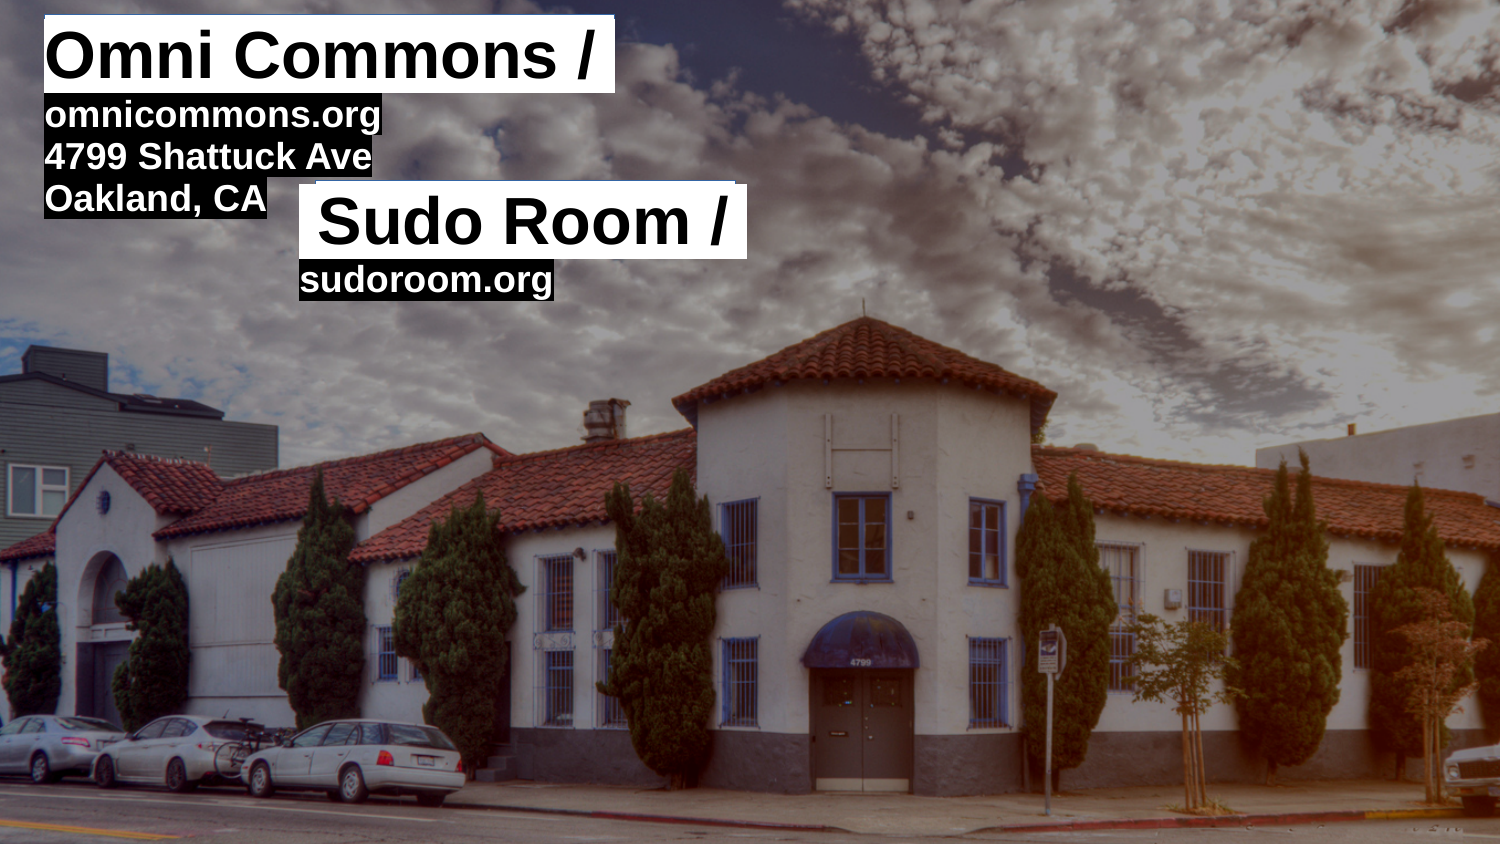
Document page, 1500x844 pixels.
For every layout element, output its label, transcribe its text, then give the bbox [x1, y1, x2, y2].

text_box Sudo Room / sudoroom.org [284, 176, 810, 384]
picture [0, 0, 1500, 844]
text_box Omni Commons / omnicommons.org 4799 Shattuck Ave Oakland, CA [29, 11, 630, 302]
list [51, 189, 1449, 750]
